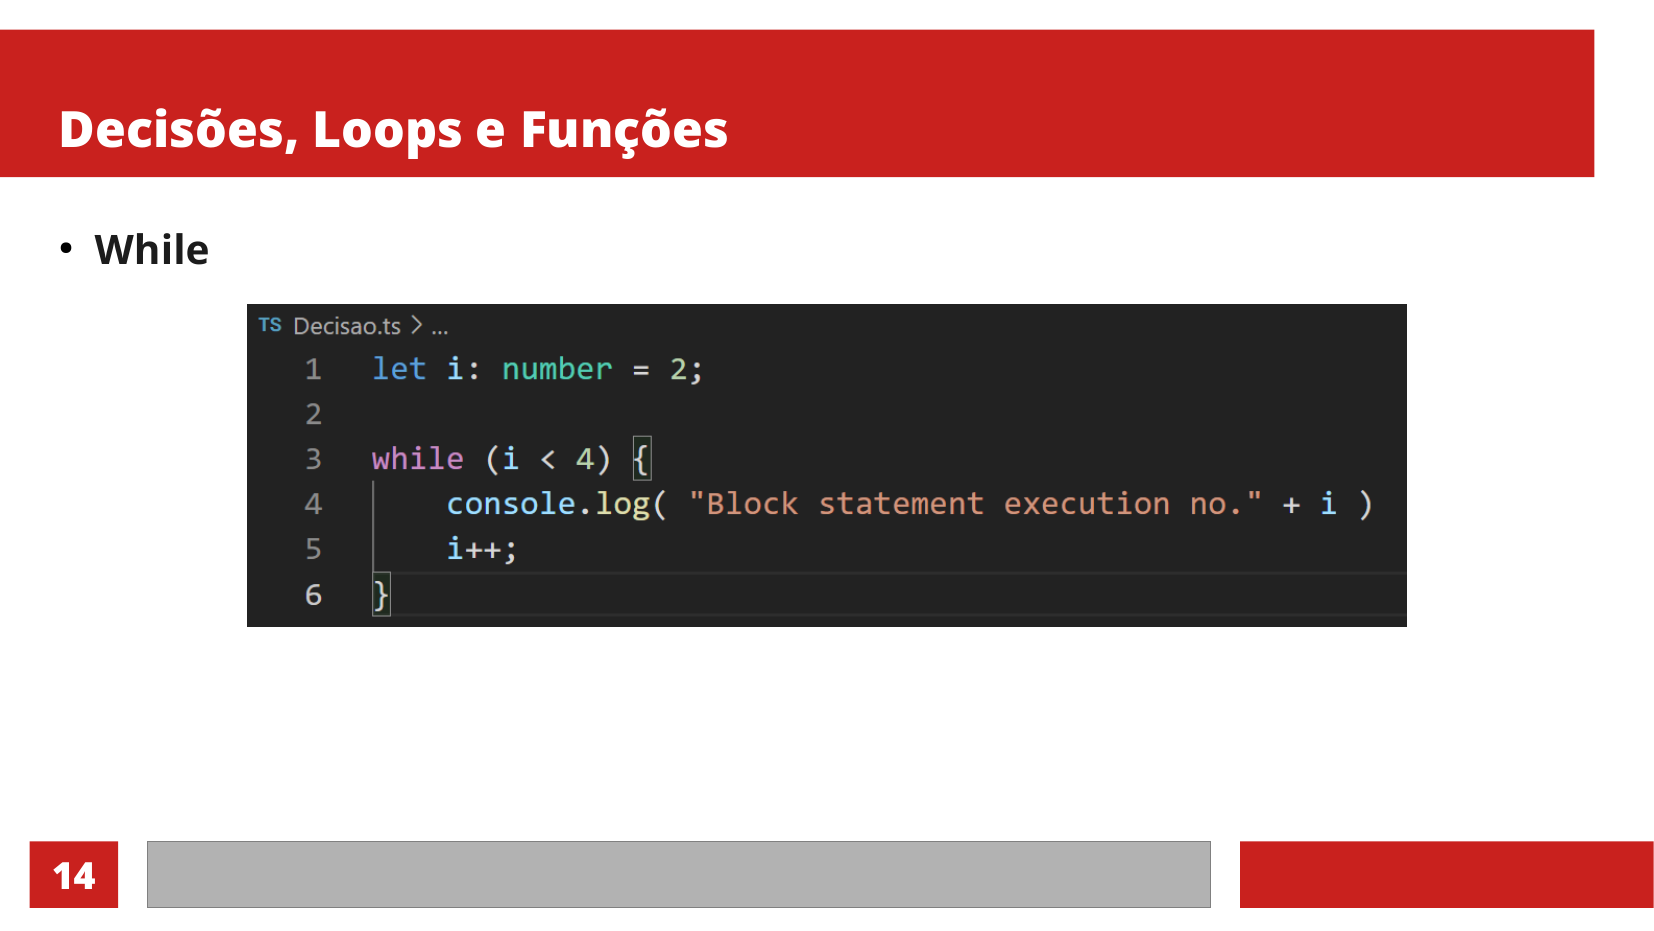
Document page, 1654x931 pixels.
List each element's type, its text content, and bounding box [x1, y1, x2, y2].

title Decisões, Loops e Funções [59, 44, 1595, 163]
list While [59, 221, 1565, 798]
picture [247, 304, 1407, 627]
